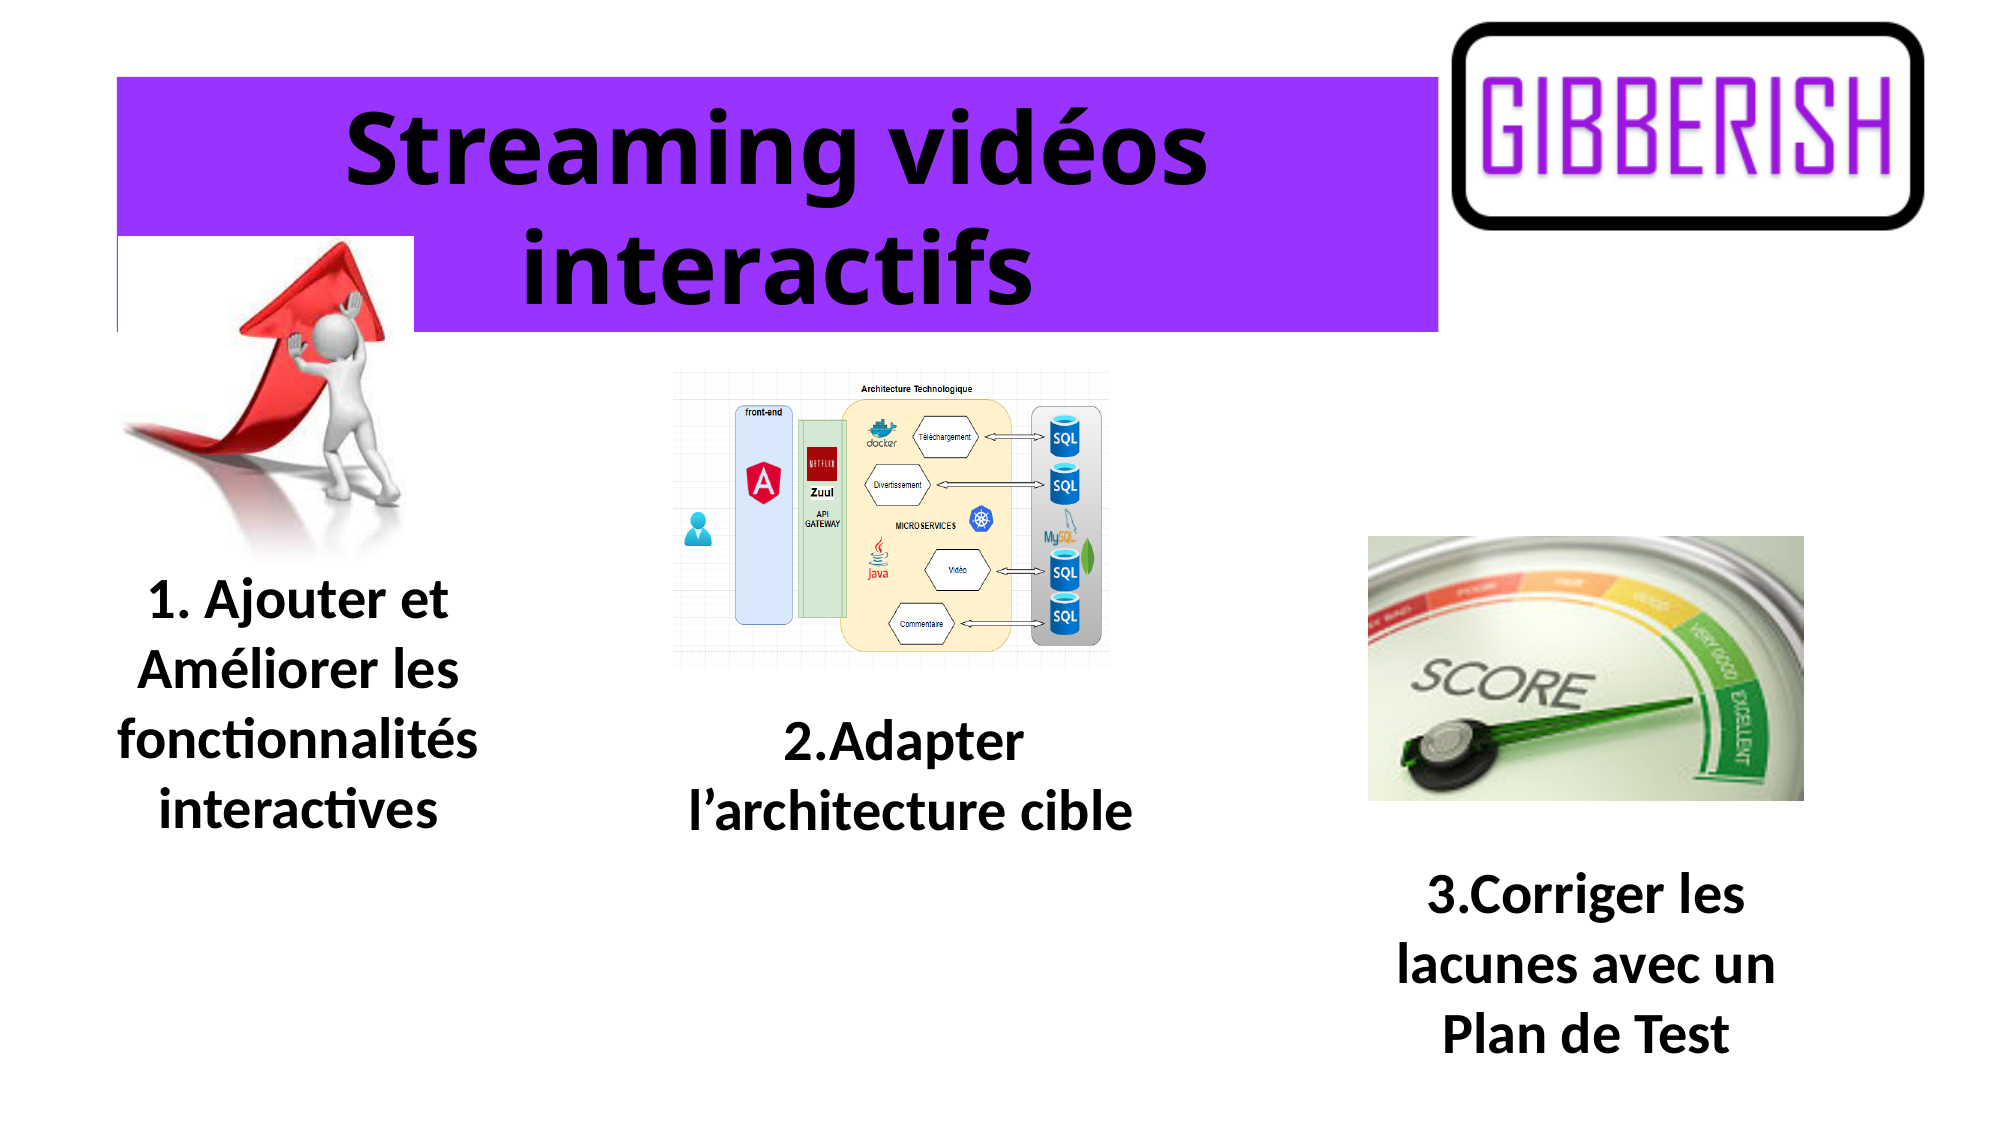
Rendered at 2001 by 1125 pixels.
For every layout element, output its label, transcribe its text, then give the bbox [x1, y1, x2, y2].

picture [1438, 5, 1937, 248]
picture [118, 236, 414, 552]
text_box Streaming vidéos interactifs [116, 76, 1439, 214]
picture [1368, 536, 1804, 801]
picture [673, 368, 1109, 669]
text_box 2.Adapter l’architecture cible [658, 694, 1164, 851]
text_box 1. Ajouter et Améliorer les fonctionnalités interactives [45, 552, 552, 851]
text_box 3.Corriger les lacunes avec un Plan de Test [1333, 847, 1840, 1075]
